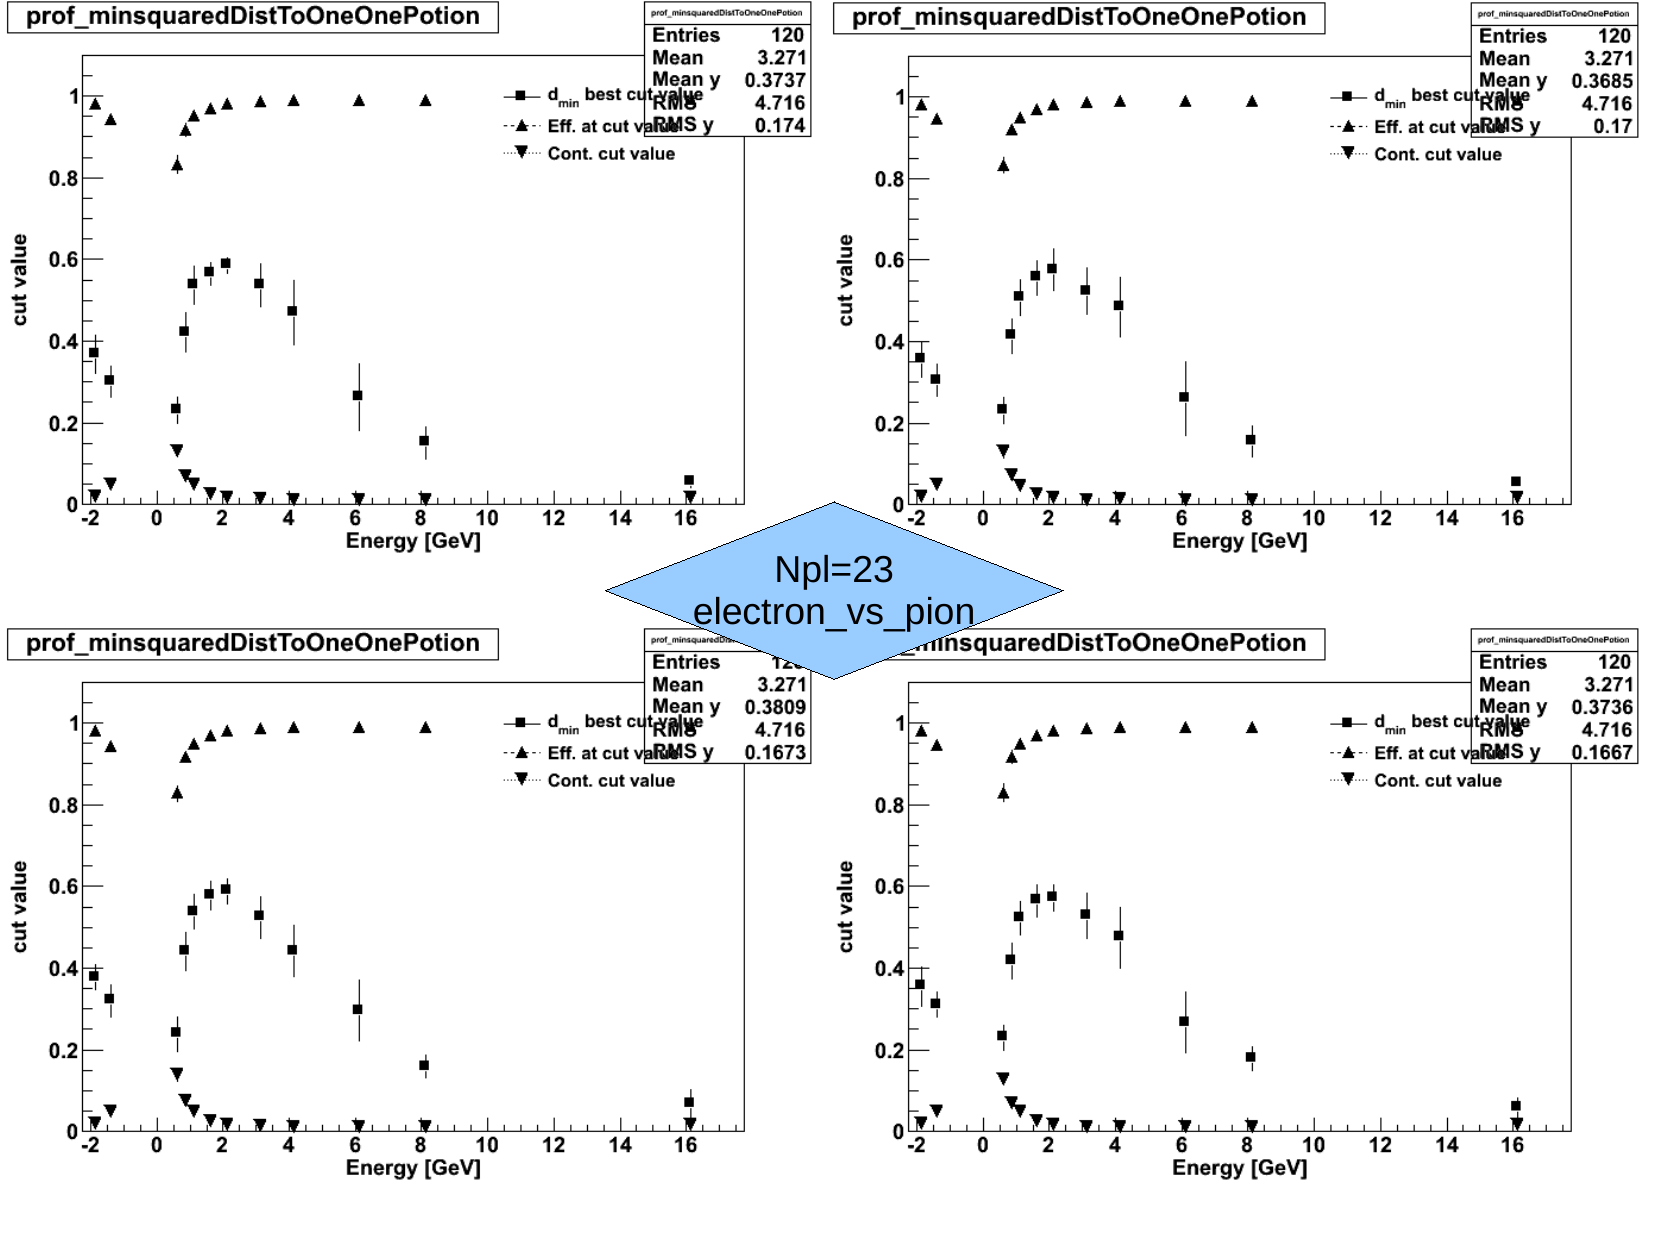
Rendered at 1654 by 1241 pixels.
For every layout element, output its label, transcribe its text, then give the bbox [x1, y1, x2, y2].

picture [0, 626, 1654, 1188]
picture [0, 0, 1654, 562]
text_box Npl=23 electron_vs_pion [605, 501, 1064, 680]
